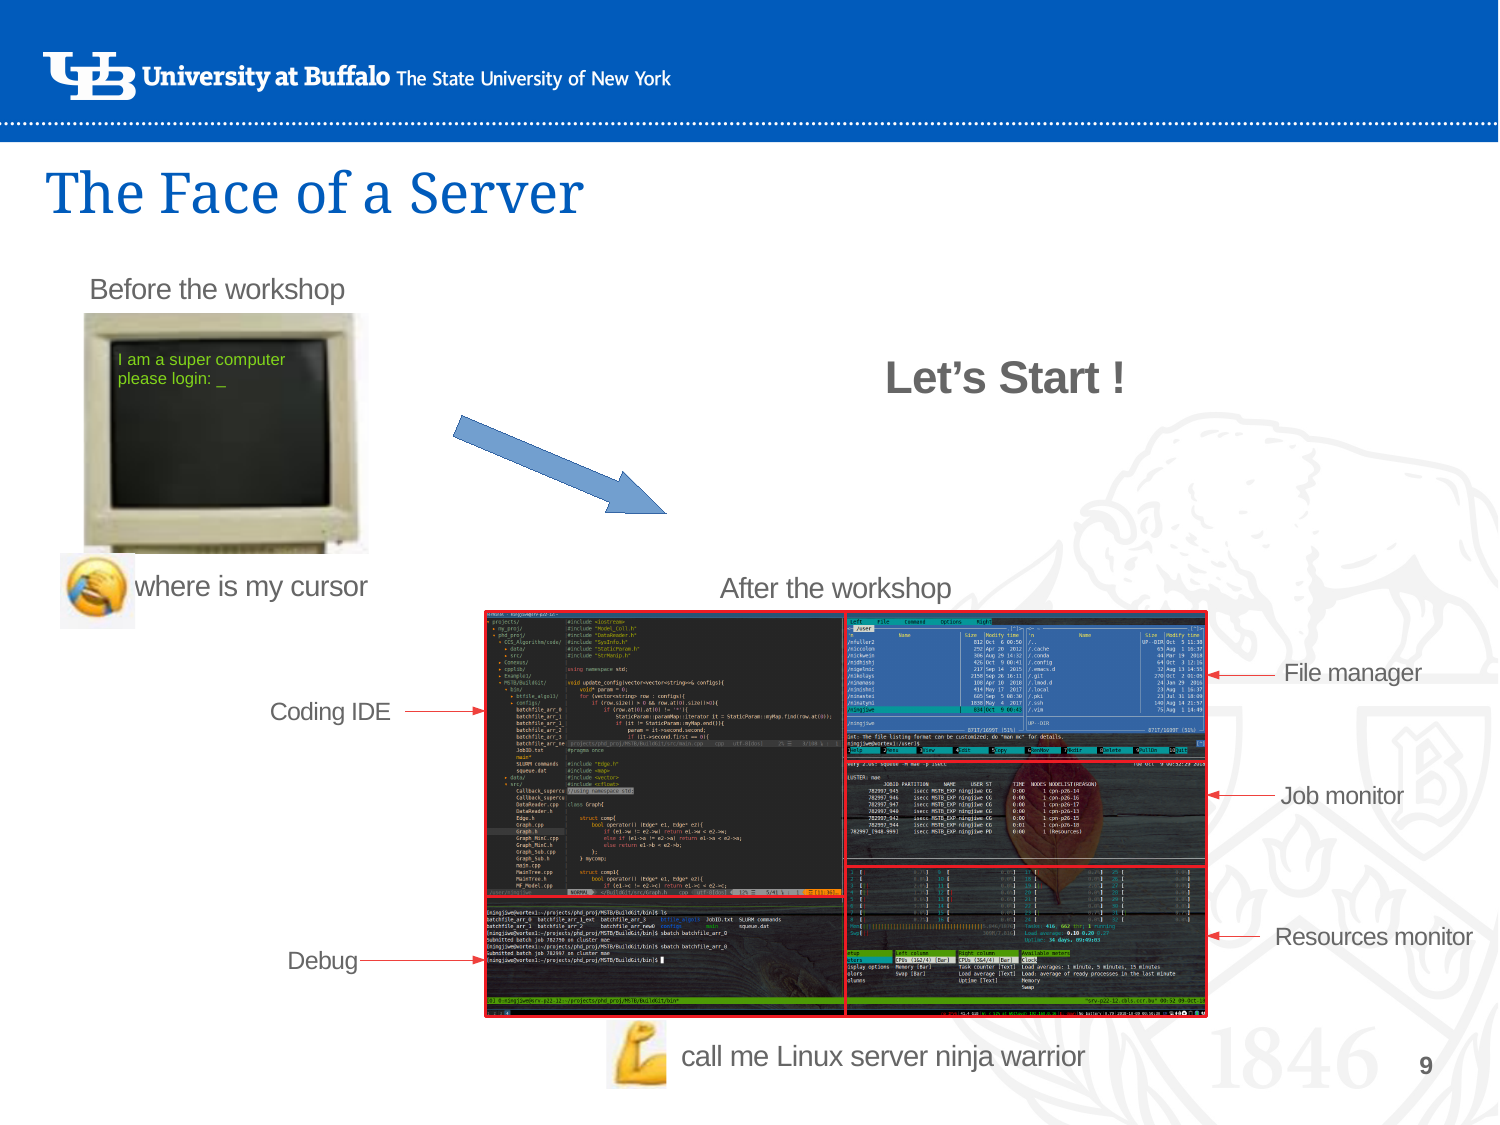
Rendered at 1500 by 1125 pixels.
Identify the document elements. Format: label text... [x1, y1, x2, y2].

text_box Debug [272, 939, 381, 987]
text_box Let’s Start ! [870, 345, 1171, 421]
text_box Before the workshop [74, 265, 406, 330]
text_box [453, 415, 667, 514]
text_box I am a super computer please login: _ [103, 343, 324, 457]
text_box Job monitor [1265, 774, 1446, 820]
title The Face of a Server [30, 153, 1387, 232]
text_box Coding IDE [255, 690, 421, 738]
text_box [485, 611, 1207, 1017]
picture [0, 0, 1499, 1125]
text_box where is my cursor [136, 562, 391, 616]
text_box File manager [1269, 650, 1450, 696]
text_box After the workshop [705, 564, 991, 611]
text_box call me Linux server ninja warrior [667, 1032, 1102, 1081]
text_box Resources monitor [1260, 915, 1500, 961]
